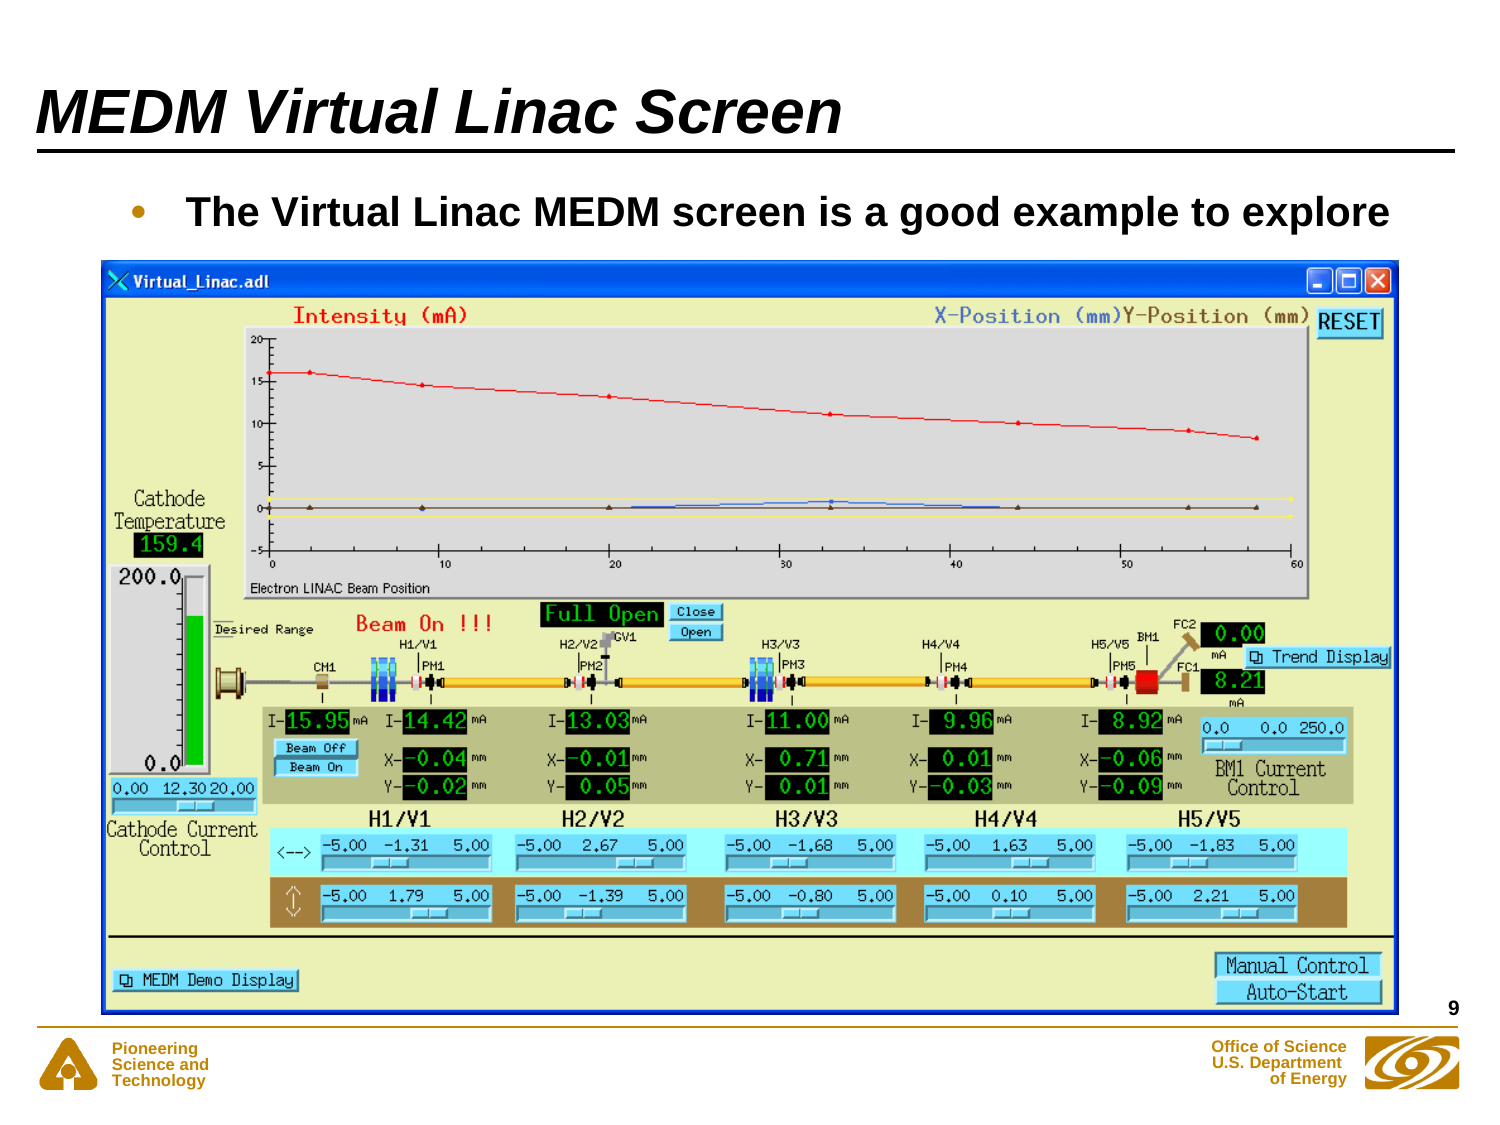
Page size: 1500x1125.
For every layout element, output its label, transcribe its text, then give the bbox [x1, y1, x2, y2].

picture [1362, 1032, 1463, 1093]
picture [101, 260, 1399, 1015]
picture [35, 1034, 101, 1094]
title MEDM Virtual Linac Screen [21, 75, 1459, 154]
list The Virtual Linac MEDM screen is a good example to explore [114, 181, 1459, 247]
